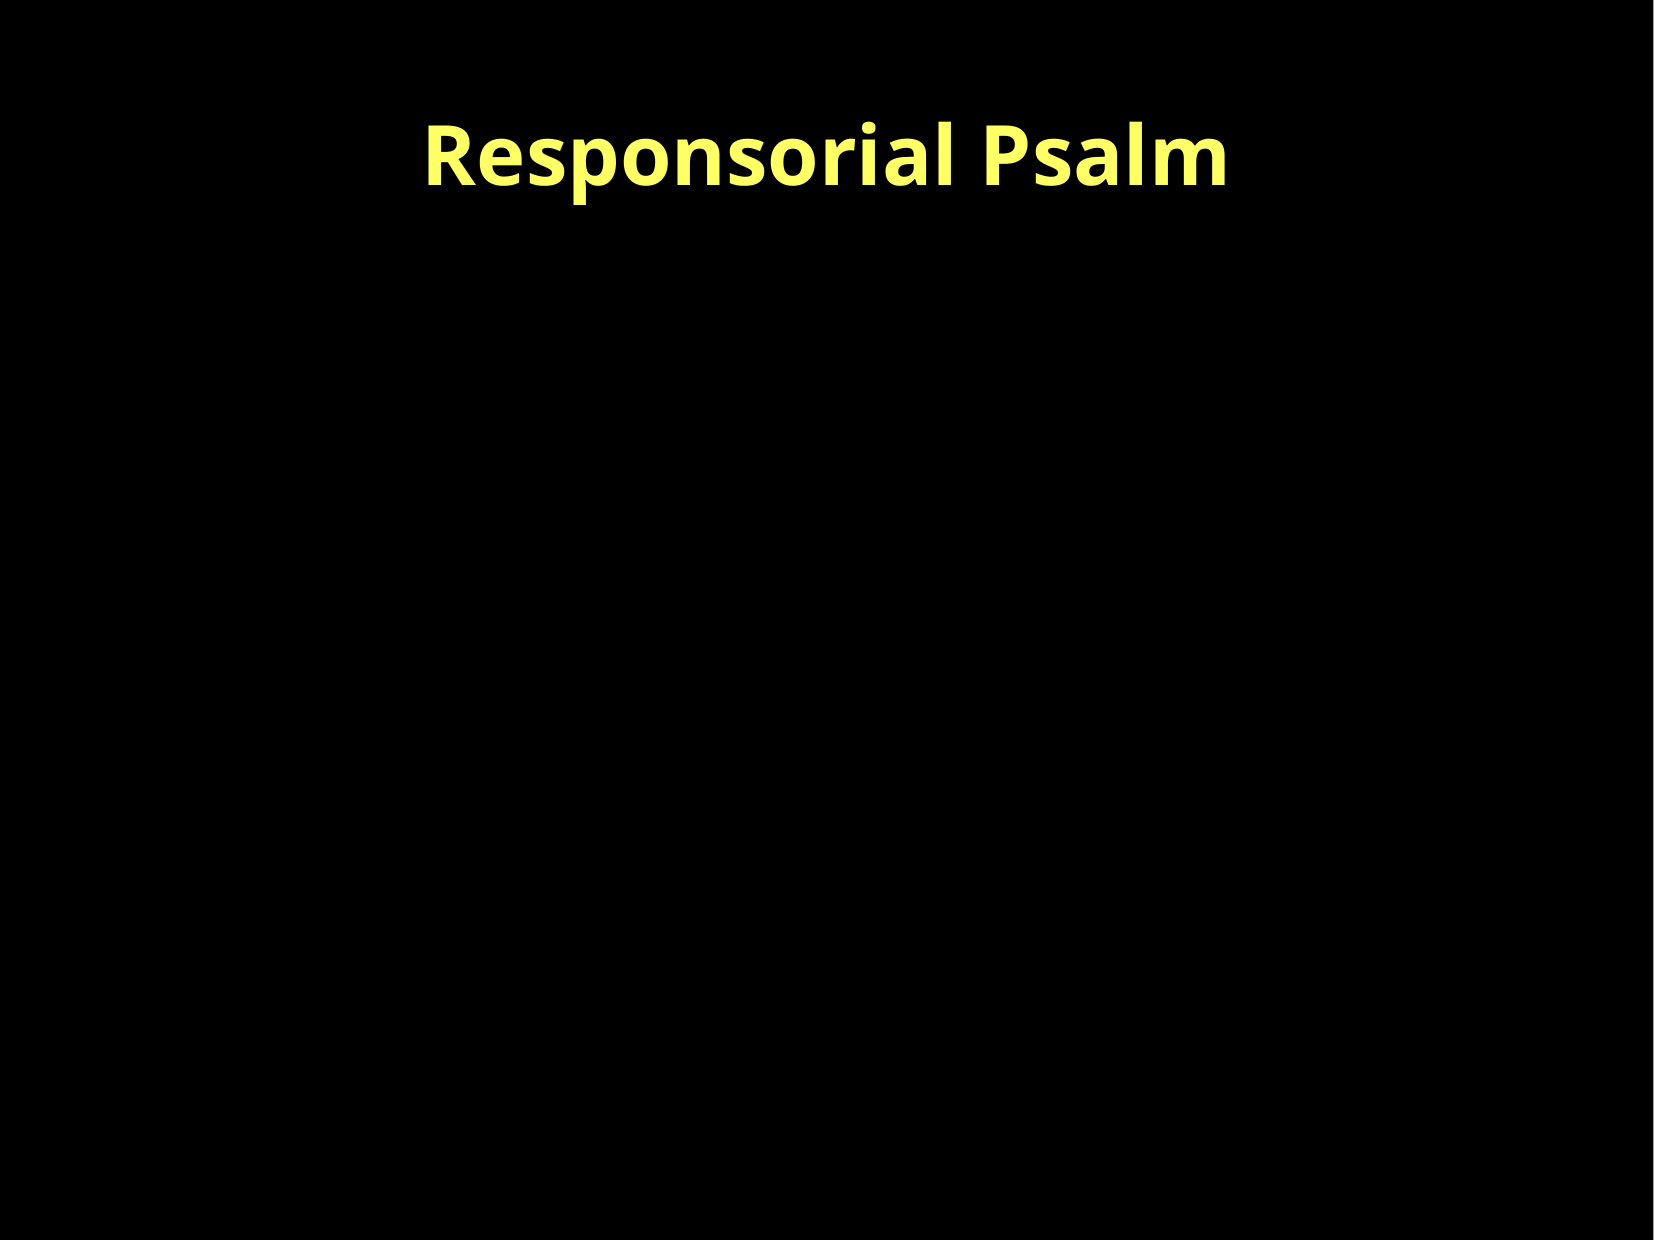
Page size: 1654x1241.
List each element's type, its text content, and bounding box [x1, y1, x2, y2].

title Responsorial Psalm [82, 49, 1571, 257]
